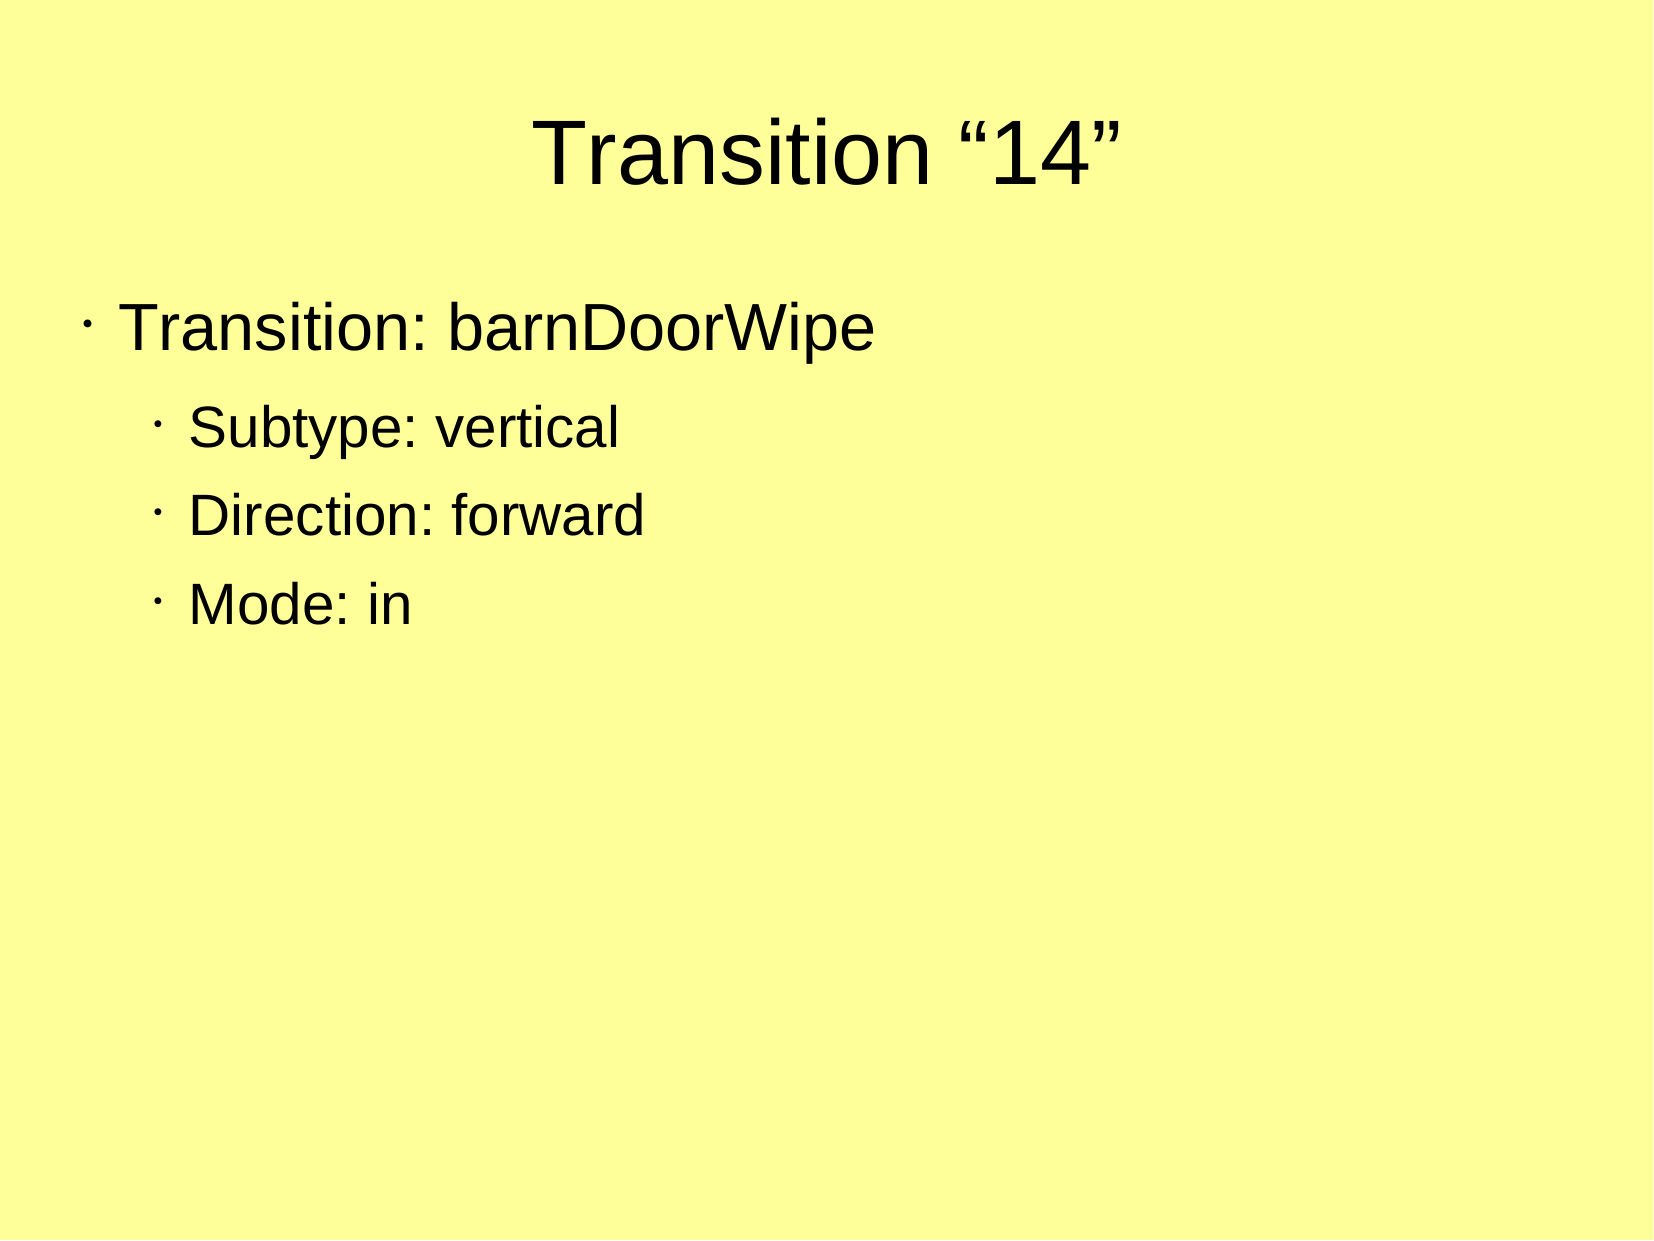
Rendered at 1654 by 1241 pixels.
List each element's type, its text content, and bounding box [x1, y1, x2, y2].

title Transition “14” [82, 49, 1571, 257]
list Transition: barnDoorWipe Subtype: vertical Direction: forward Mode: in [82, 290, 1571, 1080]
